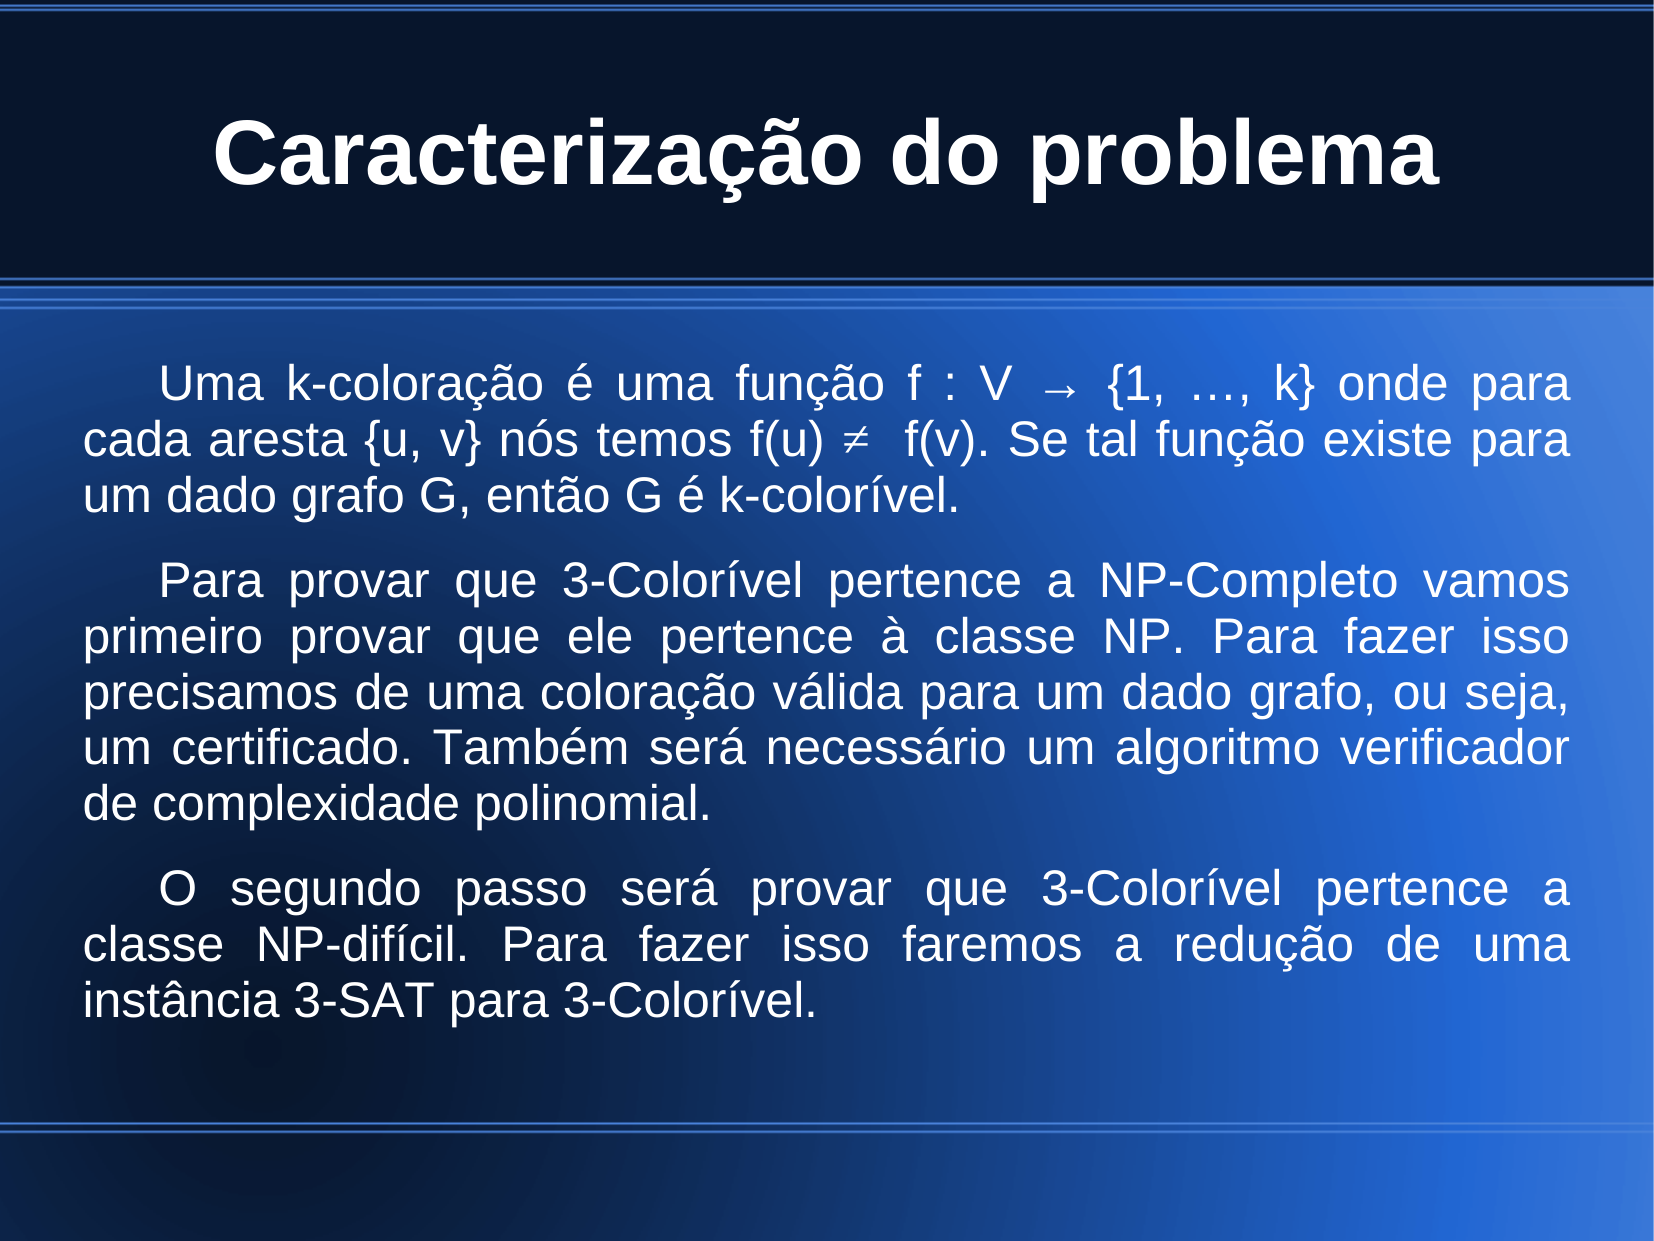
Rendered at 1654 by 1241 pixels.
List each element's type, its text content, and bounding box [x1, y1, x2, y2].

picture [0, 0, 1654, 1241]
title Caracterização do problema [82, 49, 1571, 257]
list Uma k-coloração é uma função f : V → {1, …, k} onde para cada aresta {u, v} nós temos f(u) ≠ f(v). Se tal função existe para um dado grafo G, então G é k-colorível. Para provar que 3-Colorível pertence a NP-Completo vamos primeiro provar que ele pertence à classe NP. Para fazer isso precisamos de uma coloração válida para um dado grafo, ou seja, um certificado. Também será necessário um algoritmo verificador de complexidade polinomial. O segundo passo será provar que 3-Colorível pertence a classe NP-difícil. Para fazer isso faremos a redução de uma instância 3-SAT para 3-Colorível. [82, 355, 1571, 1075]
